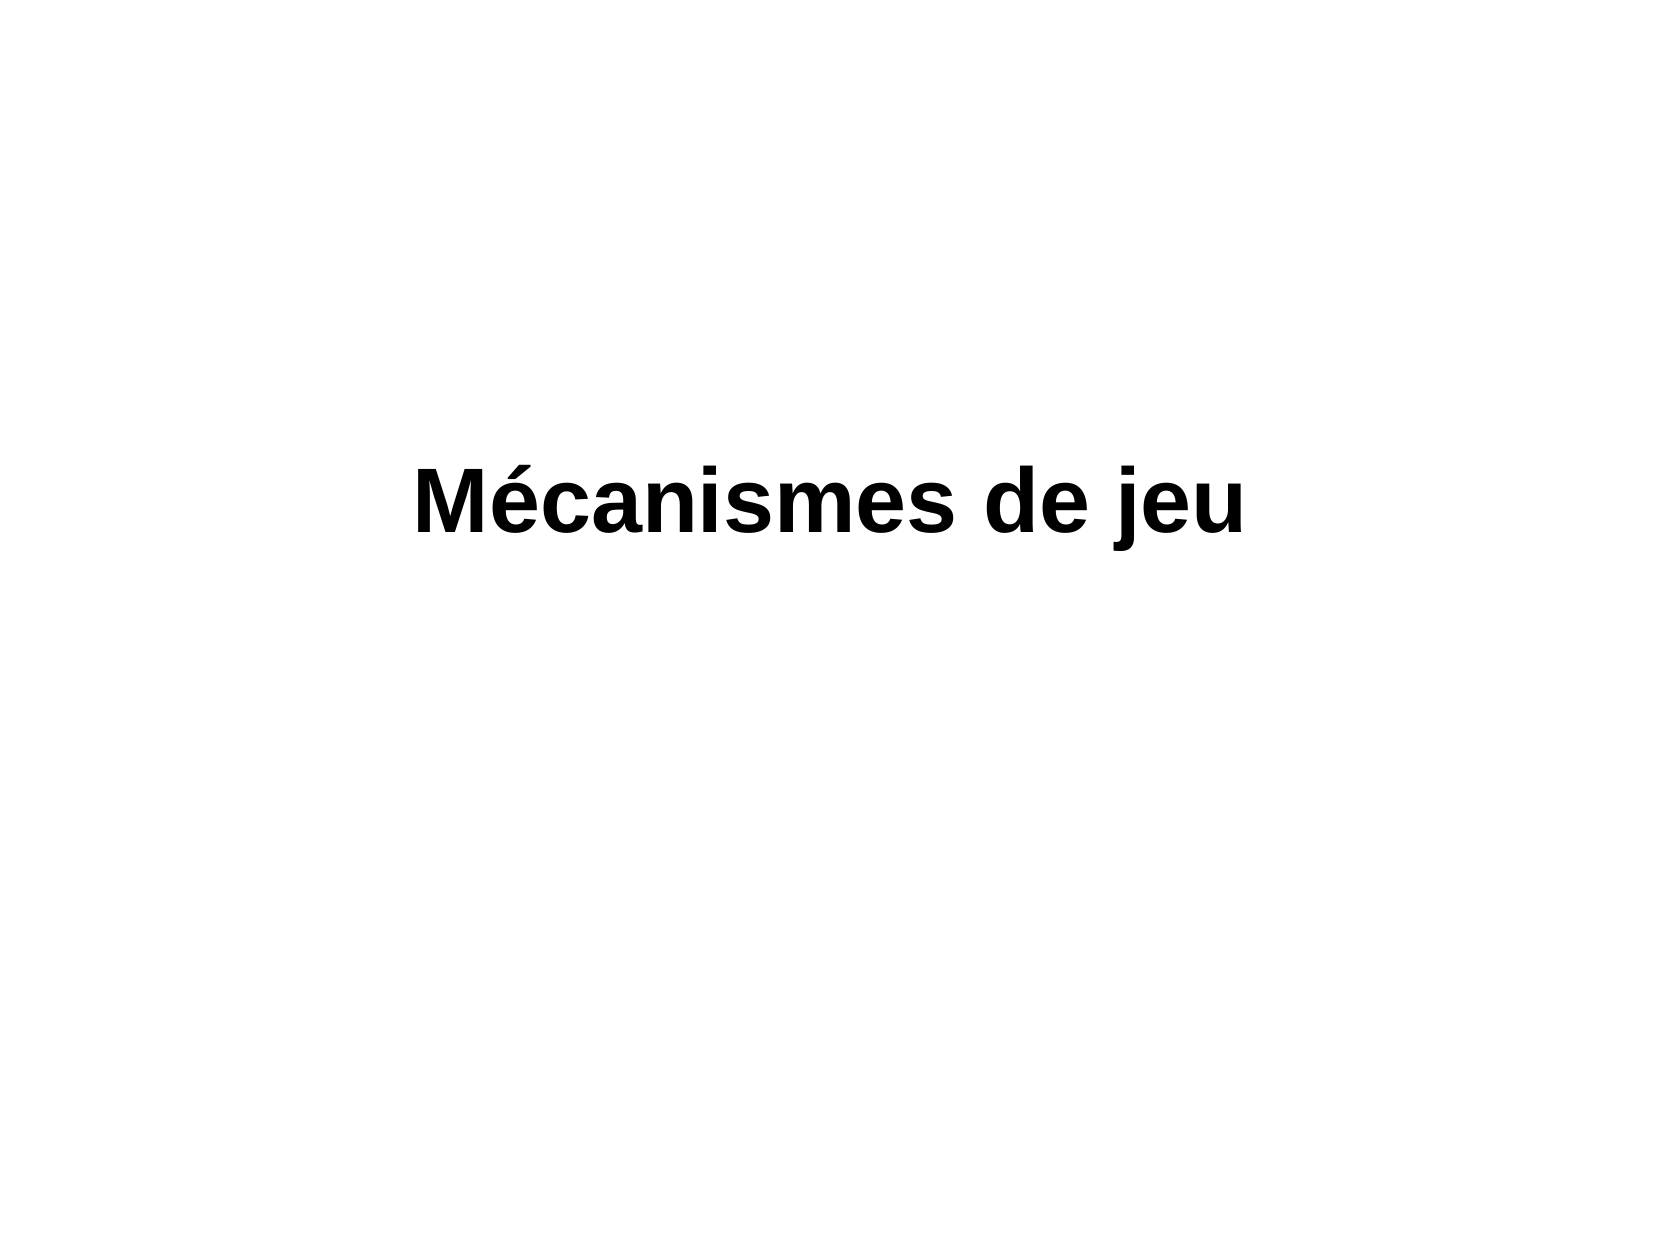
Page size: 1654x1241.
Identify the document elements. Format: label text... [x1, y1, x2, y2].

title Mécanismes de jeu [86, 345, 1576, 658]
